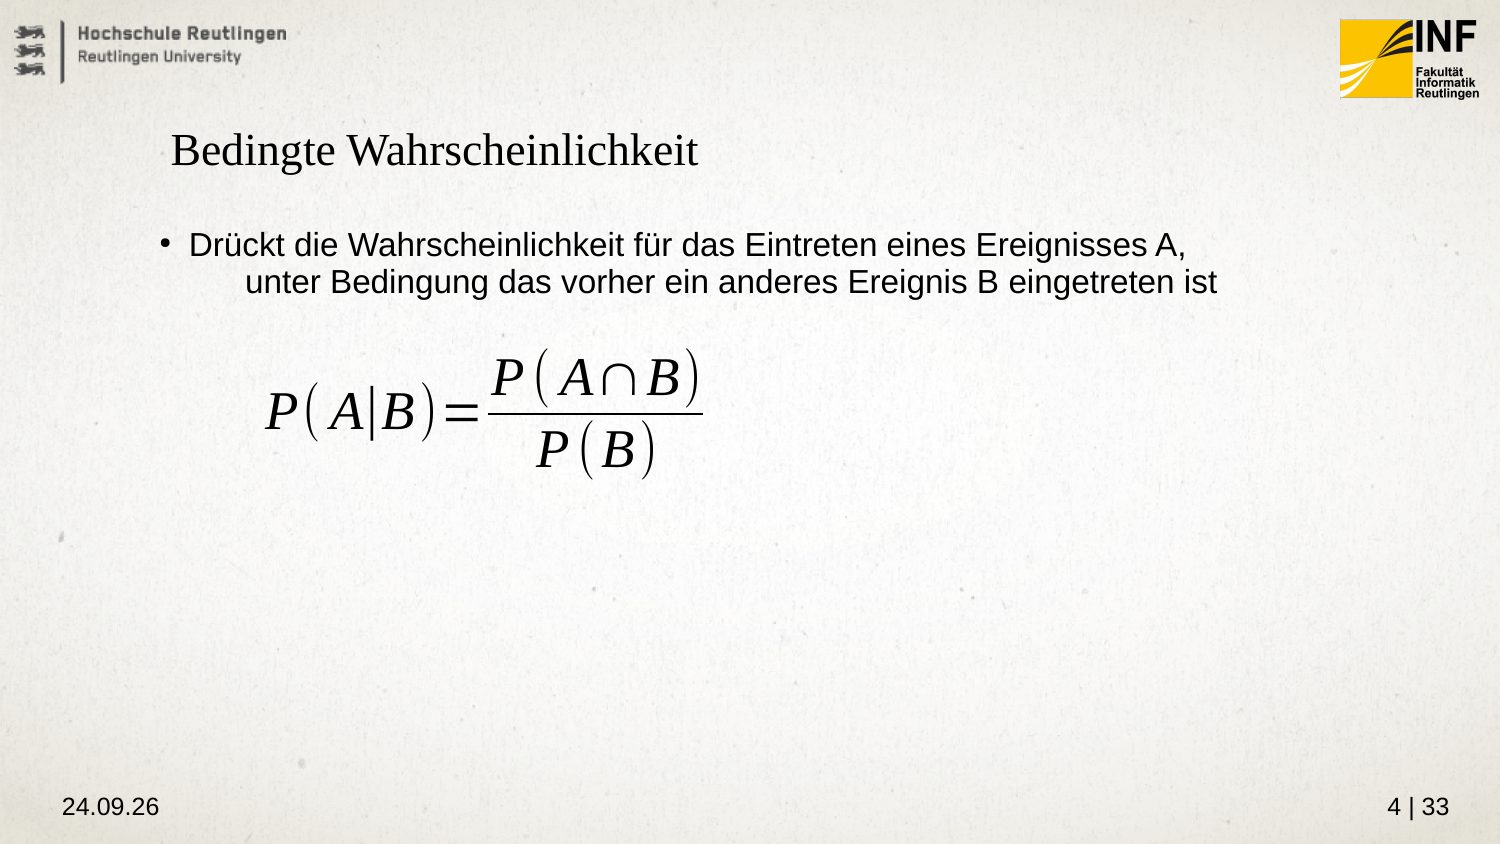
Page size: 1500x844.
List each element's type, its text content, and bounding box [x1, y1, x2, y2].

title Bedingte Wahrscheinlichkeit [159, 106, 1341, 188]
chart [248, 344, 718, 485]
picture [0, 0, 1500, 844]
list Drückt die Wahrscheinlichkeit für das Eintreten eines Ereignisses A, unter Bedingung das vorher ein anderes Ereignis B eingetreten ist [159, 225, 1341, 731]
